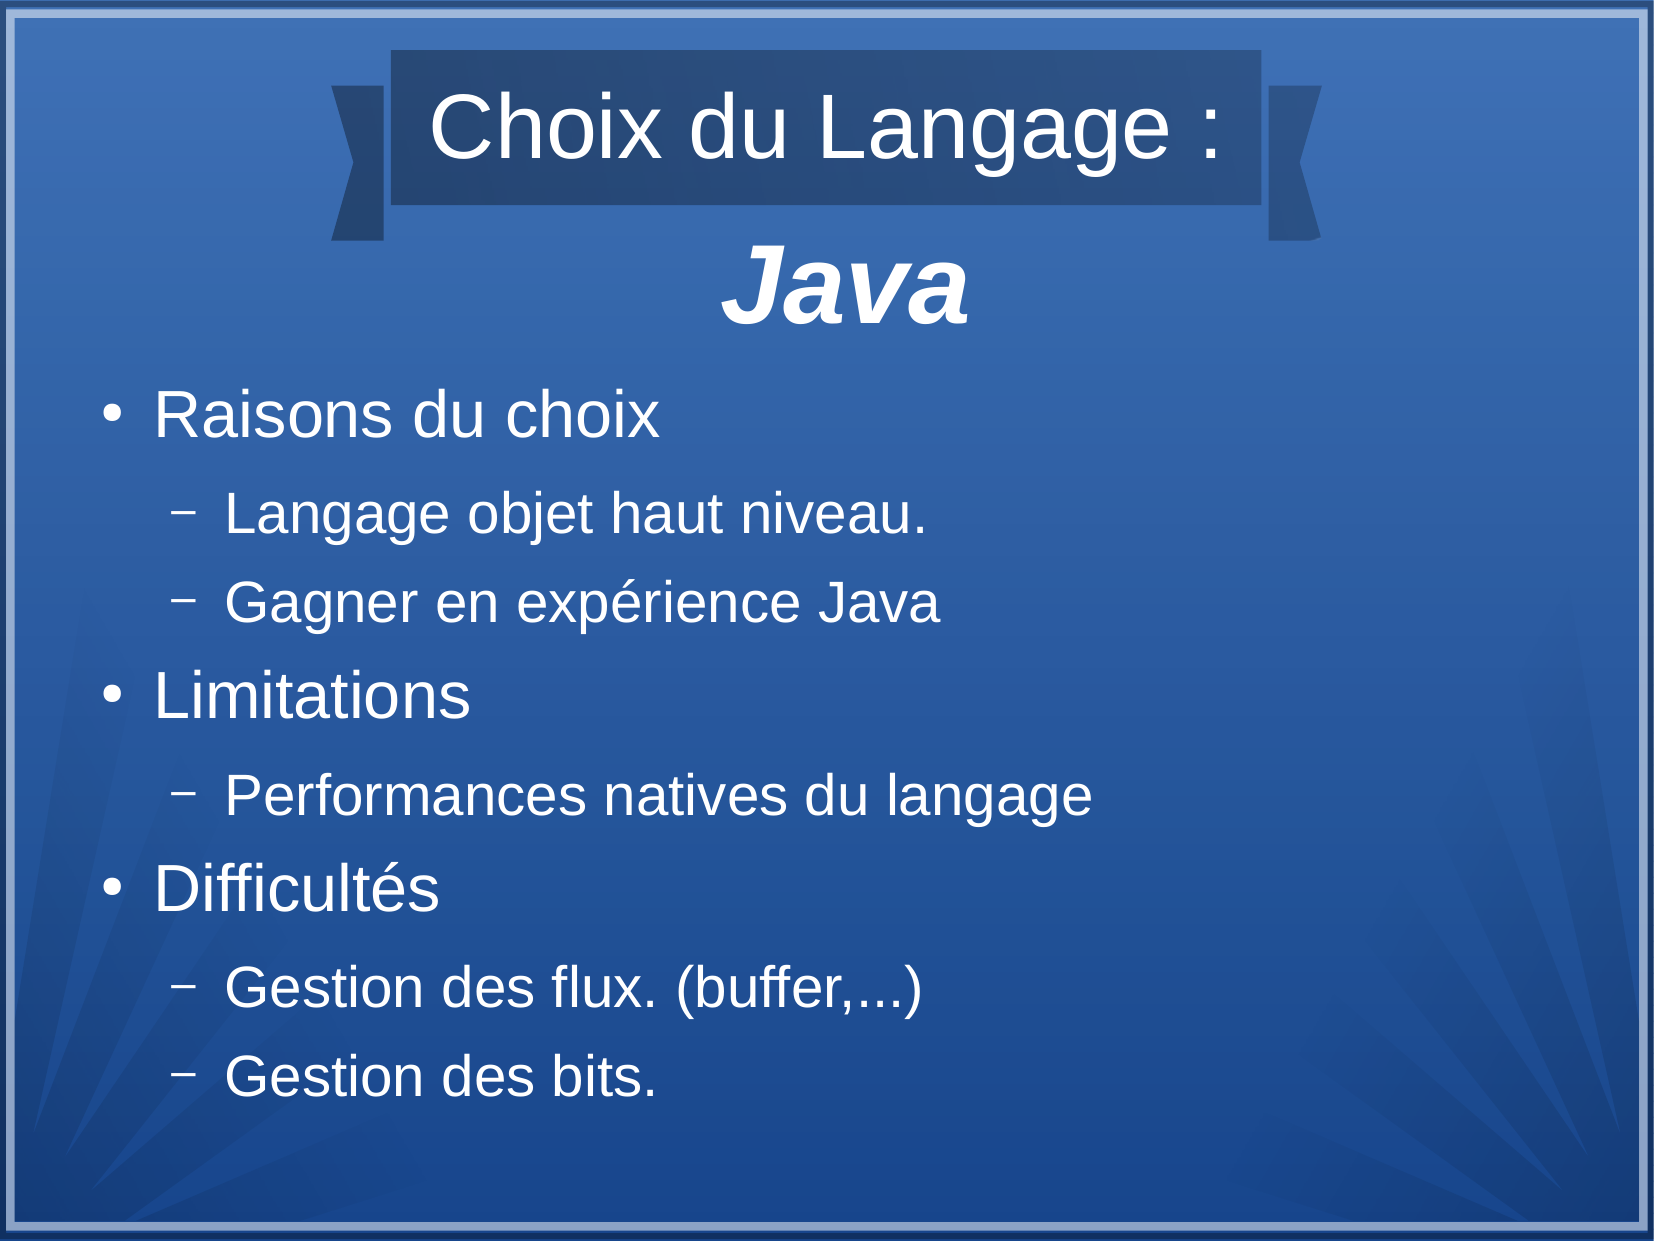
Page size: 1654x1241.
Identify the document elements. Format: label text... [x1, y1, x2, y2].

list Java Raisons du choix Langage objet haut niveau. Gagner en expérience Java Limitations Performances natives du langage Difficultés Gestion des flux. (buffer,...) Gestion des bits. [82, 222, 1538, 1182]
title Choix du Langage : [389, 49, 1264, 205]
